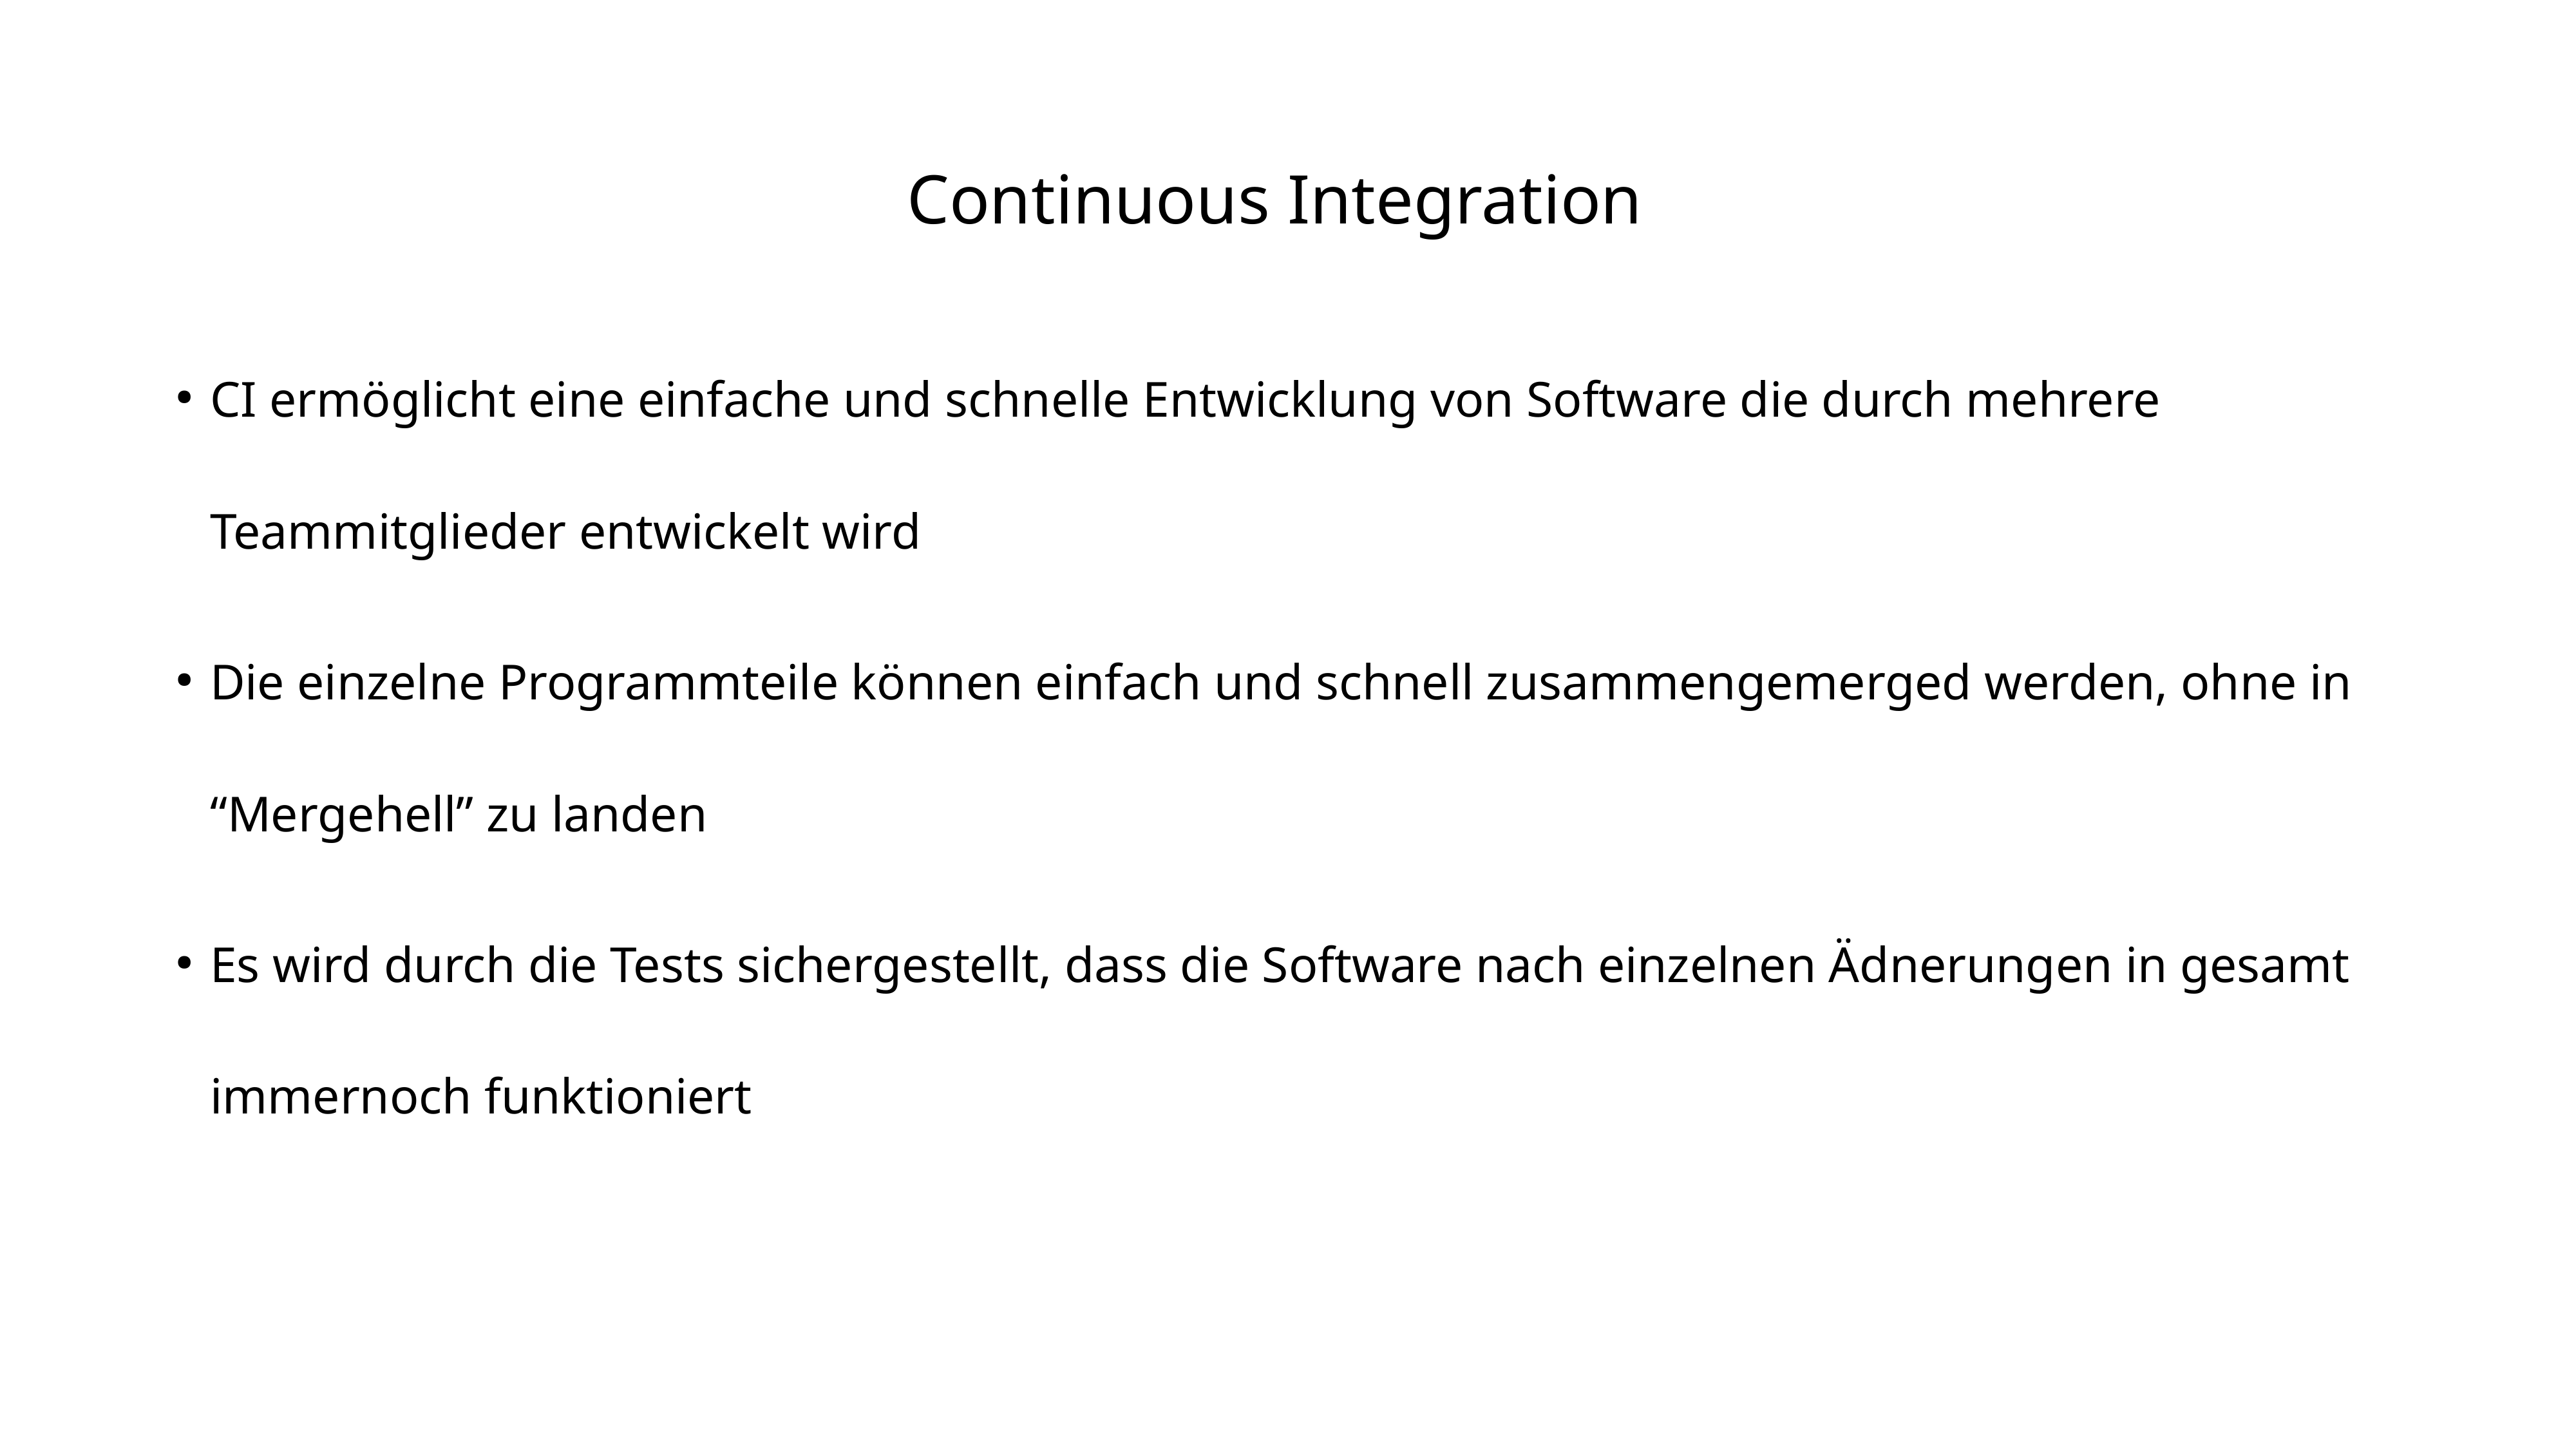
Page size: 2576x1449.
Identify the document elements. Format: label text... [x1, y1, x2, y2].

title Continuous Integration [116, 77, 2435, 319]
list CI ermöglicht eine einfache und schnelle Entwicklung von Software die durch mehrere Teammitglieder entwickelt wird Die einzelne Programmteile können einfach und schnell zusammengemerged werden, ohne in “Mergehell” zu landen Es wird durch die Tests sichergestellt, dass die Software nach einzelnen Ädnerungen in gesamt immernoch funktioniert [164, 299, 2483, 1372]
